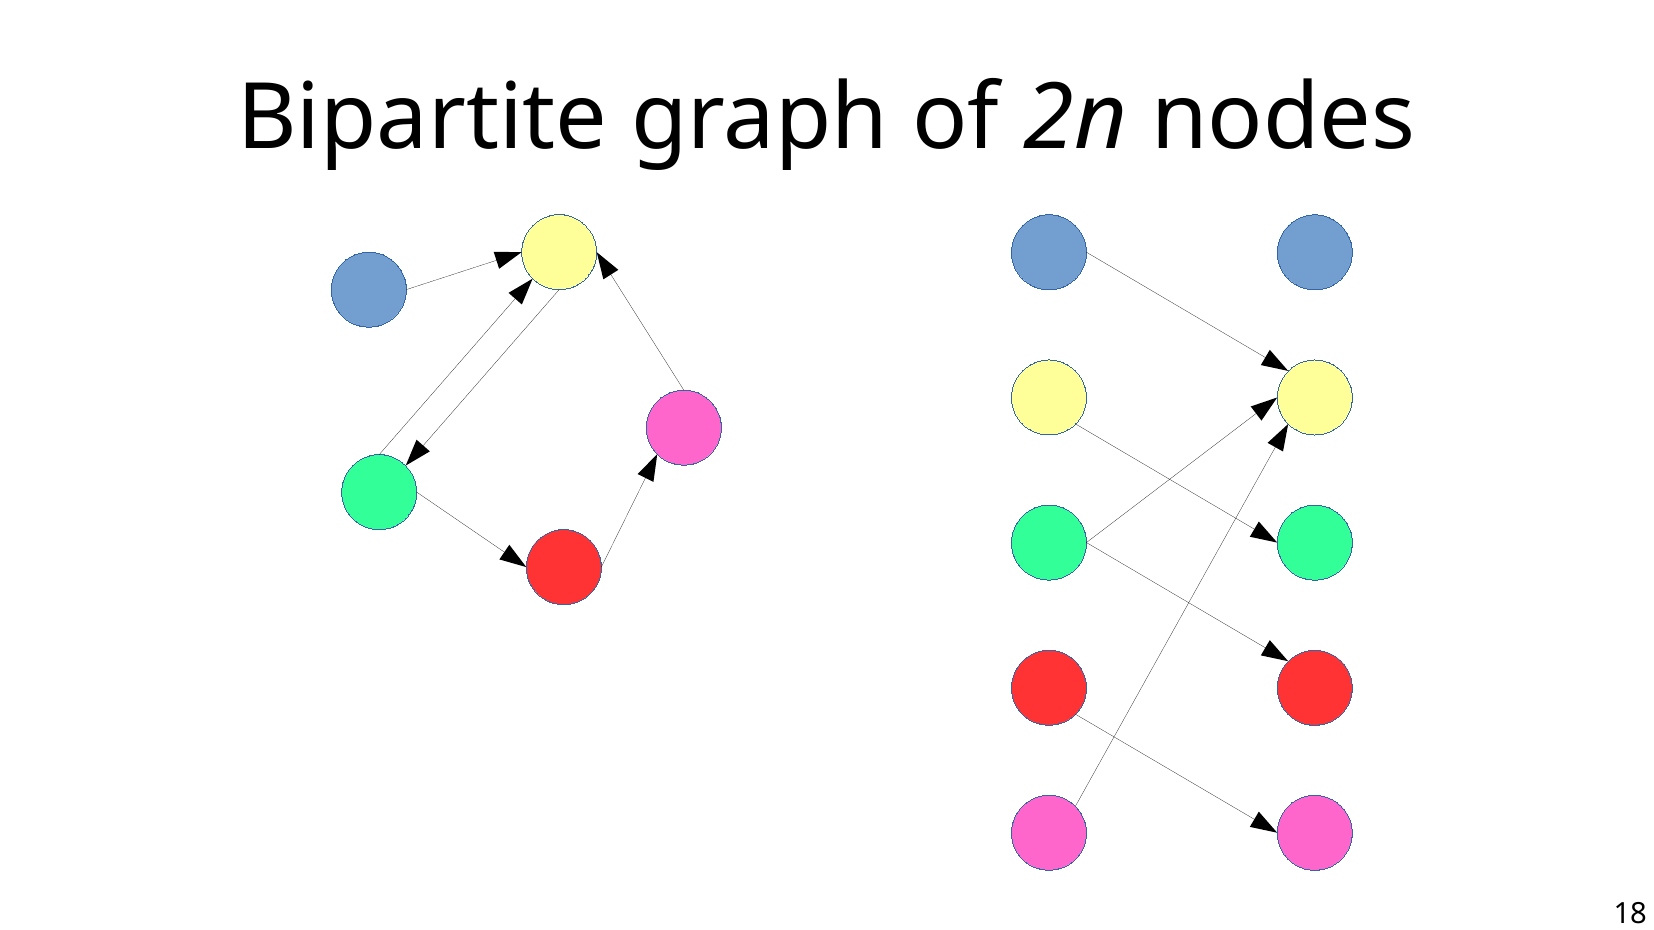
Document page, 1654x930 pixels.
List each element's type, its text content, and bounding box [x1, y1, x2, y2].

text_box [1277, 505, 1353, 581]
text_box [1011, 214, 1087, 290]
text_box [1011, 795, 1087, 871]
text_box [1277, 795, 1353, 871]
text_box [526, 529, 602, 605]
text_box [1011, 505, 1087, 581]
text_box [1011, 650, 1087, 726]
text_box [646, 390, 722, 466]
text_box [1277, 359, 1353, 436]
title Bipartite graph of 2n nodes [82, 1, 1571, 225]
text_box [1277, 650, 1353, 726]
text_box [341, 454, 417, 530]
text_box [521, 214, 597, 290]
text_box [1277, 214, 1353, 290]
text_box [331, 252, 407, 328]
text_box [1011, 359, 1087, 435]
